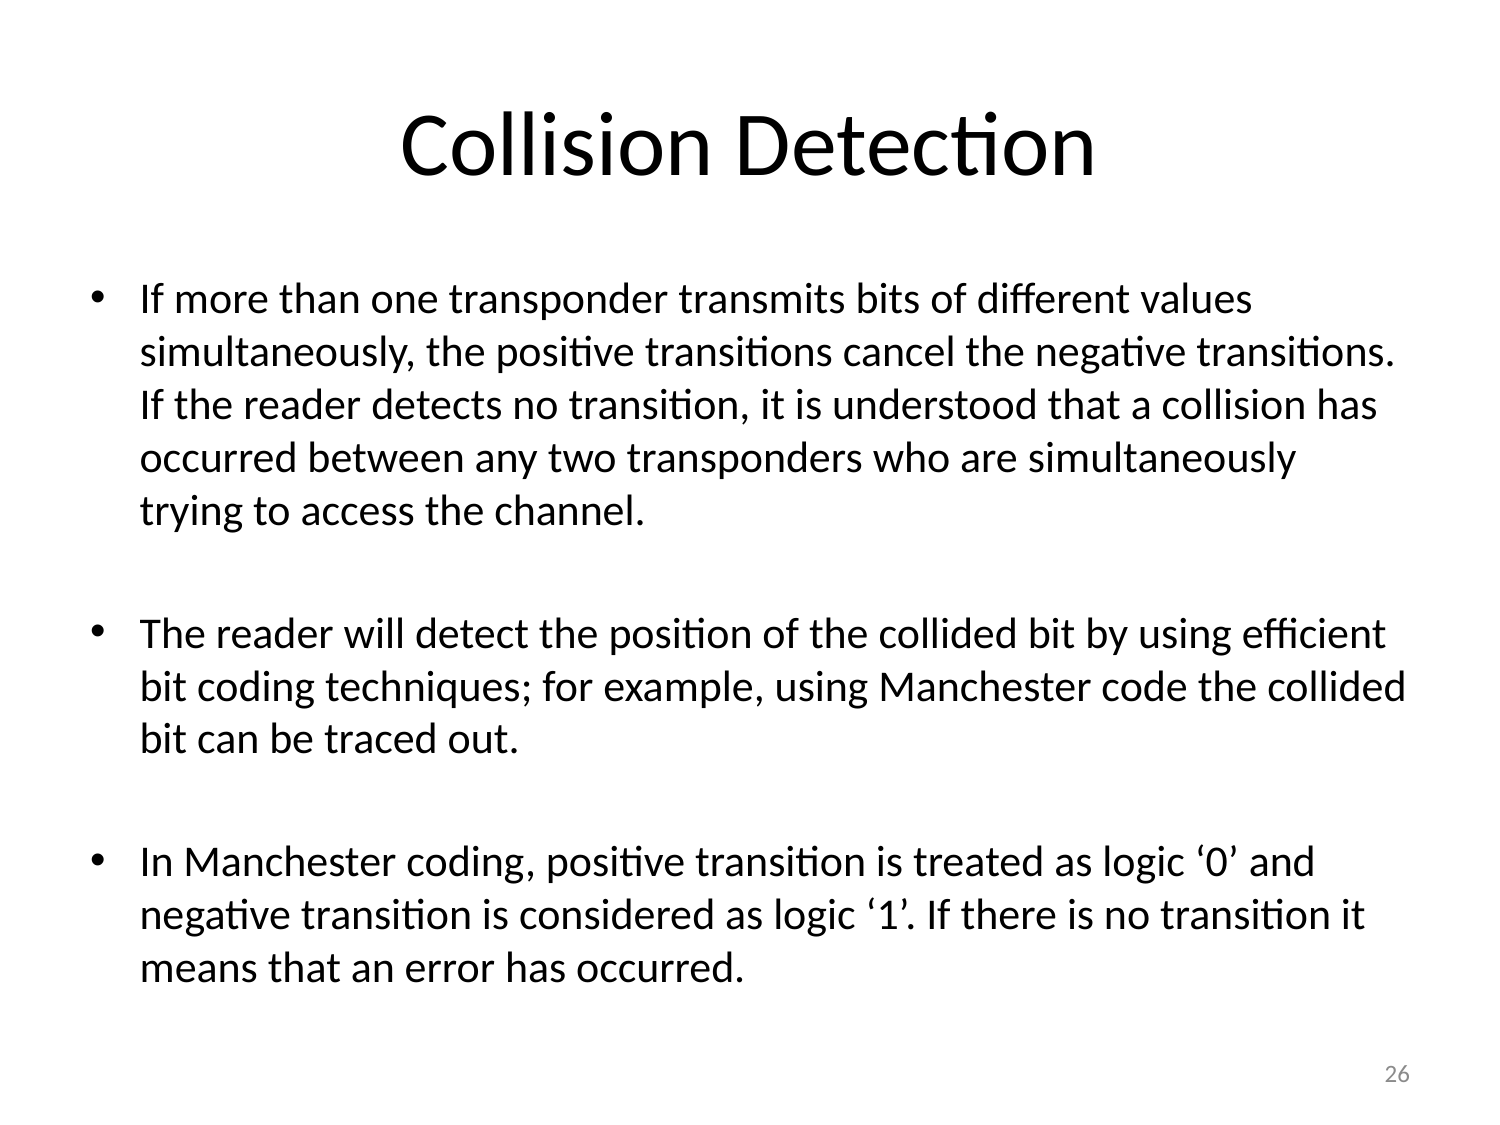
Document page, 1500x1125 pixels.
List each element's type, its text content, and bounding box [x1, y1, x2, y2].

title Collision Detection [75, 45, 1425, 233]
list If more than one transponder transmits bits of different values simultaneously, the positive transitions cancel the negative transitions. If the reader detects no transition, it is understood that a collision has occurred between any two transponders who are simultaneously trying to access the channel. The reader will detect the position of the collided bit by using efficient bit coding techniques; for example, using Manchester code the collided bit can be traced out. In Manchester coding, positive transition is treated as logic ‘0’ and negative transition is considered as logic ‘1’. If there is no transition it means that an error has occurred. [75, 262, 1425, 1005]
slide_number <number> [1074, 1042, 1425, 1103]
